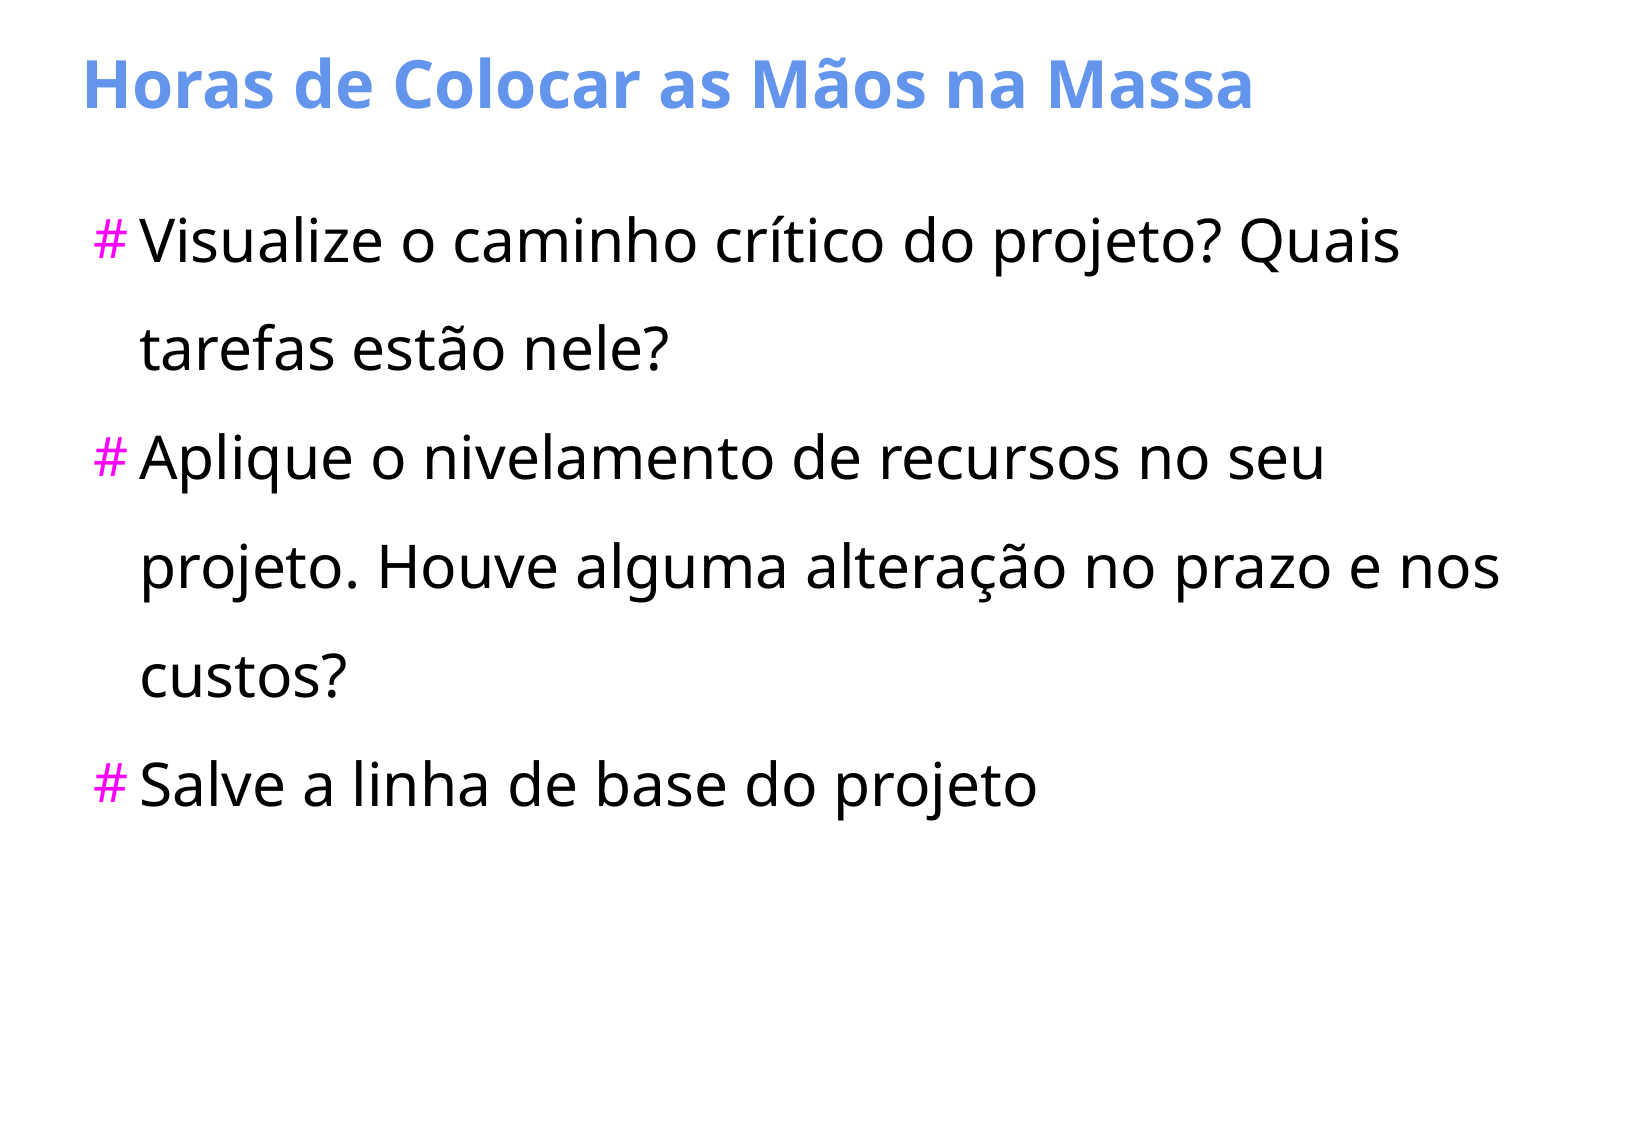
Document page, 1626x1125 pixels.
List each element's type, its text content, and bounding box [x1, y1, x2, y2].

title Horas de Colocar as Mãos na Massa [81, 41, 1544, 122]
list Visualize o caminho crítico do projeto? Quais tarefas estão nele? Aplique o nivelamento de recursos no seu projeto. Houve alguma alteração no prazo e nos custos? Salve a linha de base do projeto [81, 165, 1544, 1016]
